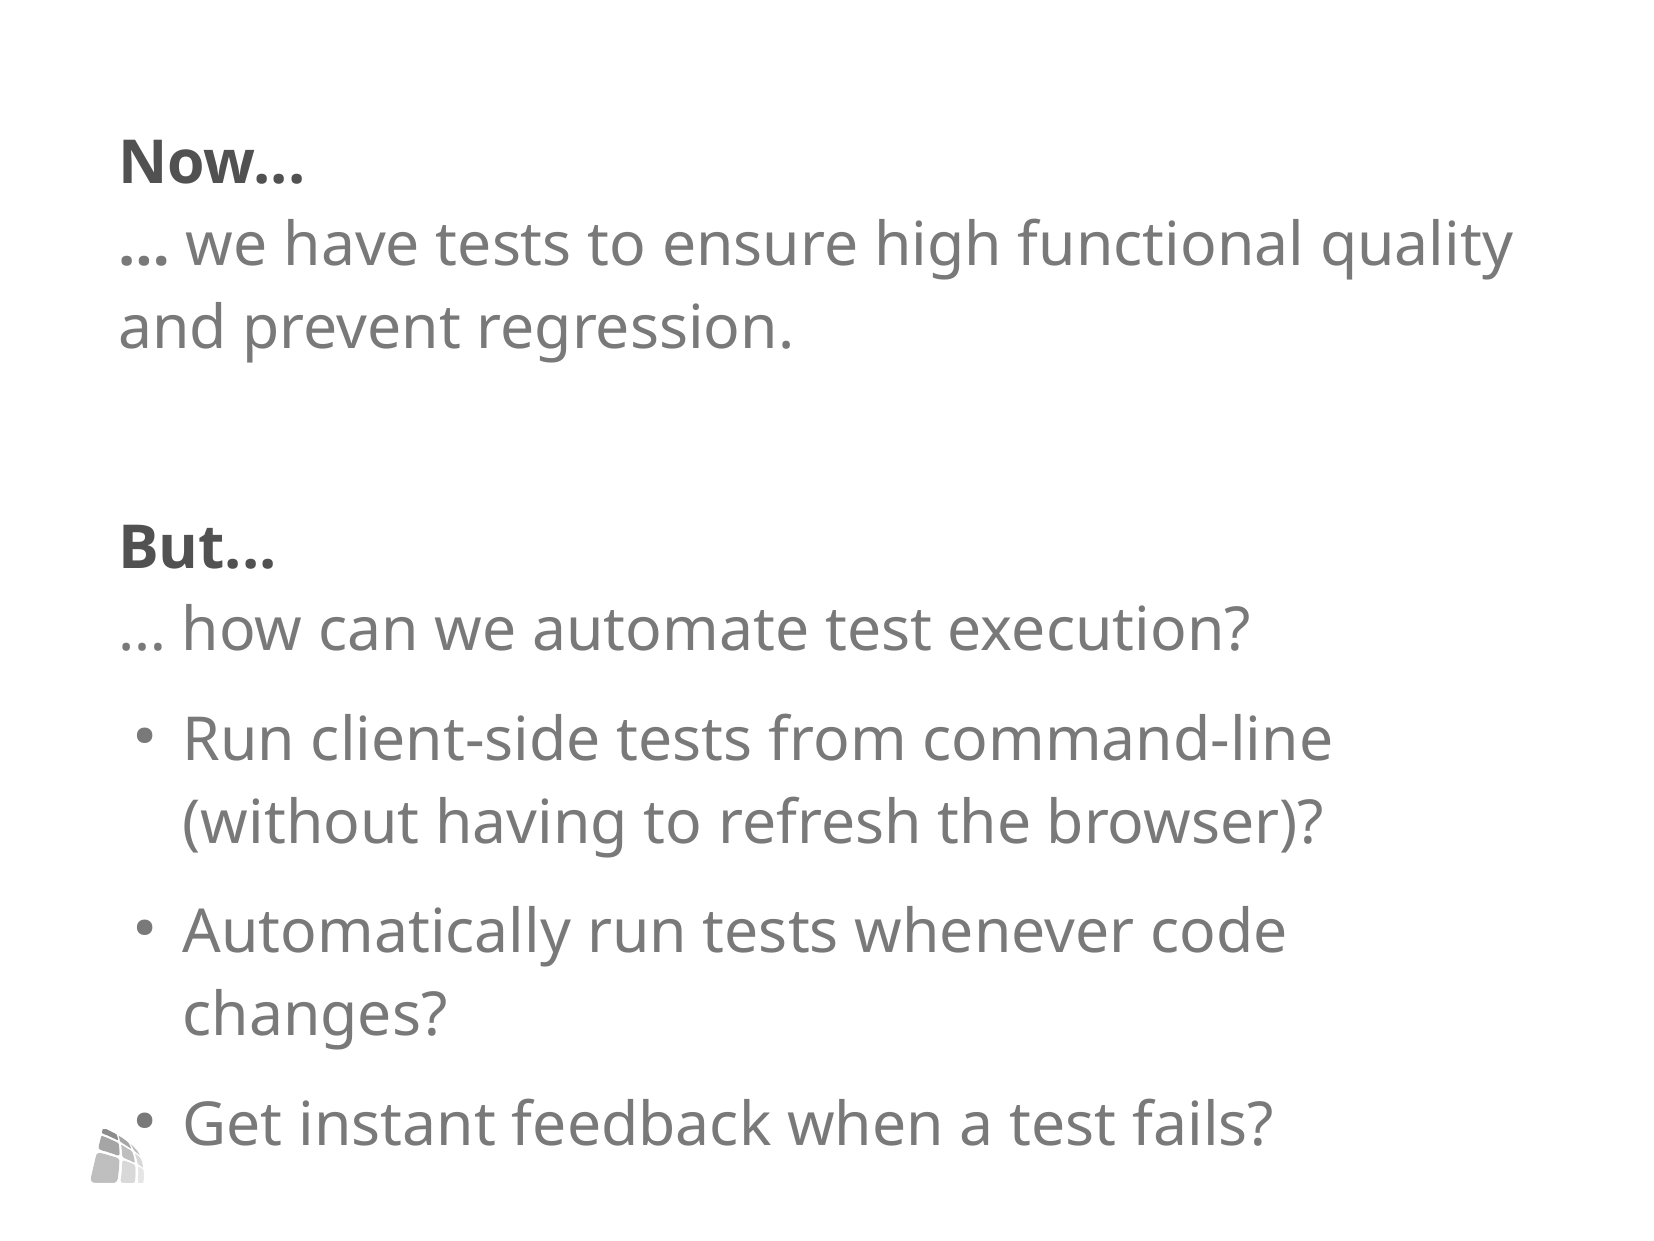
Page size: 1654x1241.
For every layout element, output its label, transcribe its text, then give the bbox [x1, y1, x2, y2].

picture [82, 1129, 144, 1183]
list Now... … we have tests to ensure high functional quality and prevent regression. But... … how can we automate test execution? Run client-side tests from command-line (without having to refresh the browser)? Automatically run tests whenever code changes? Get instant feedback when a test fails? [118, 118, 1536, 1170]
